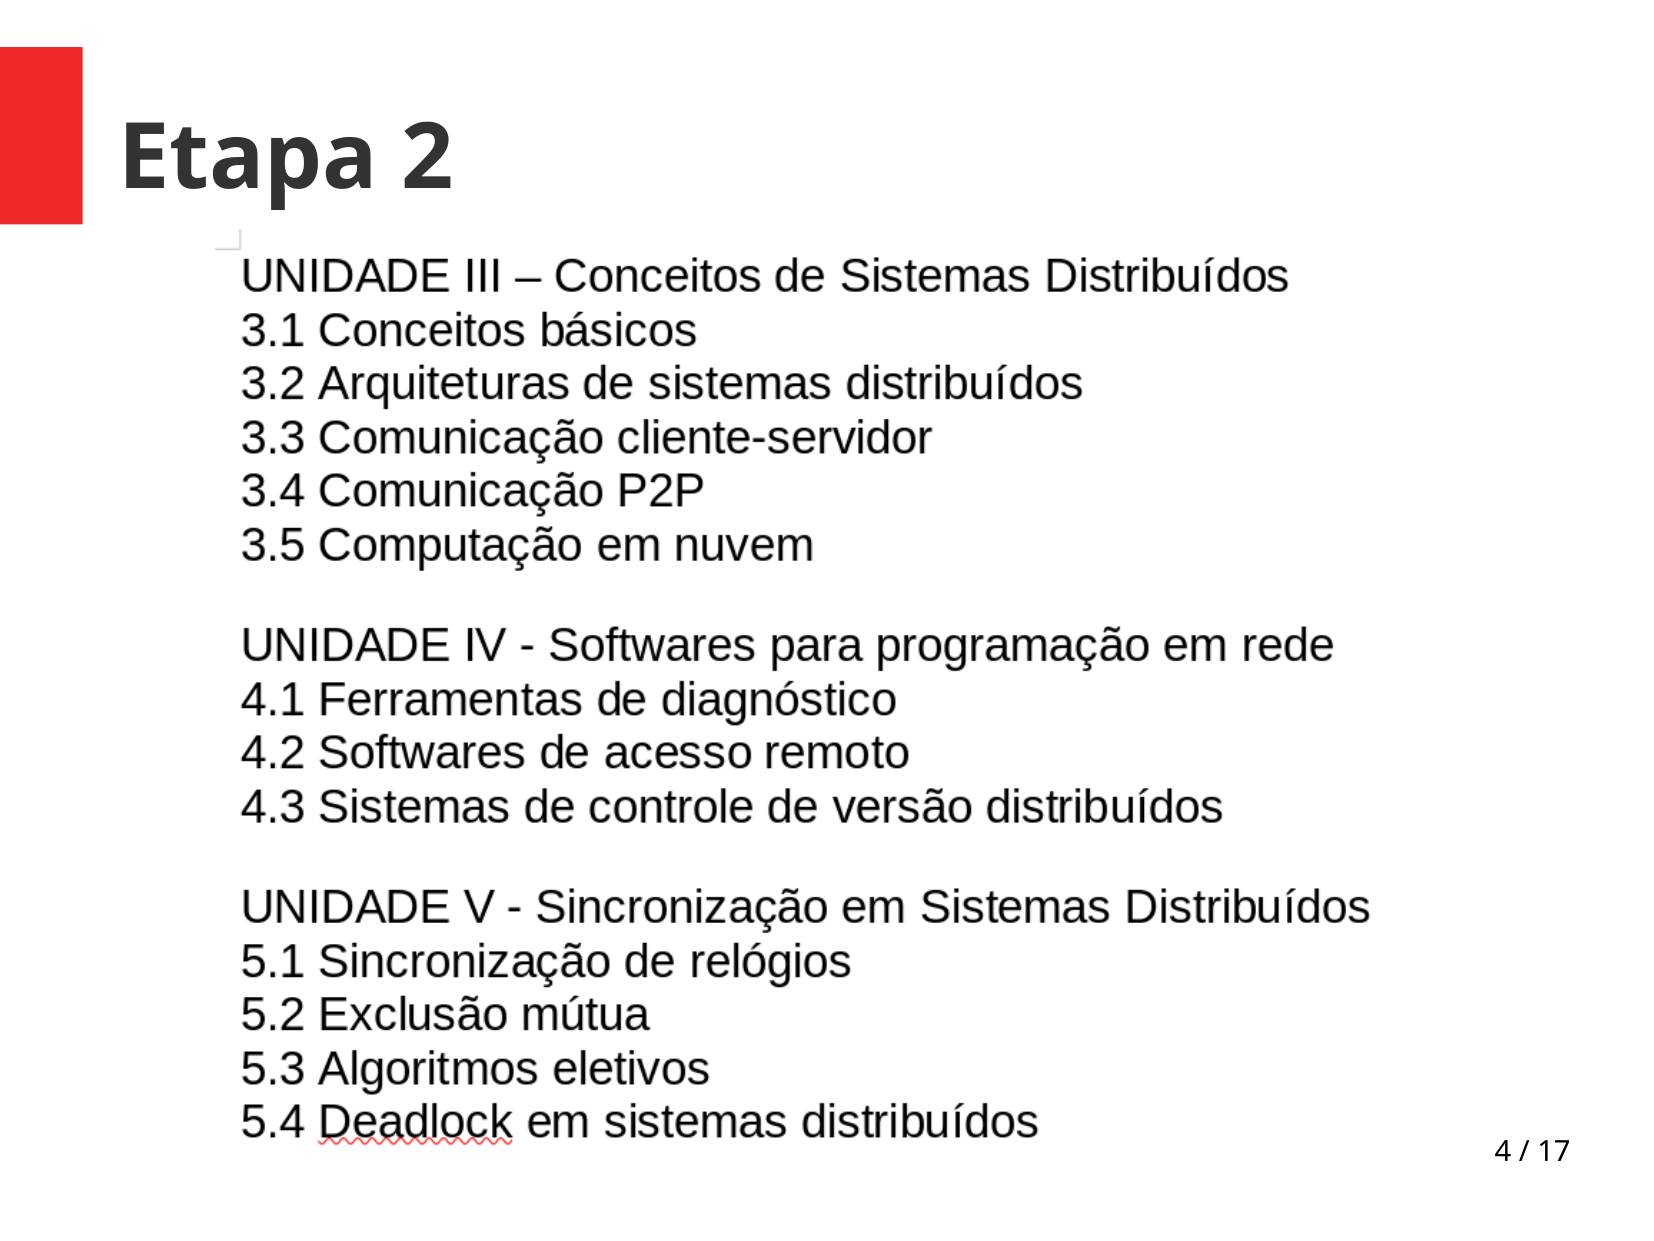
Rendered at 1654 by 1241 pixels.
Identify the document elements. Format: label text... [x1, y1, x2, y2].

title Etapa 2 [118, 49, 1571, 257]
picture [215, 229, 1439, 1182]
